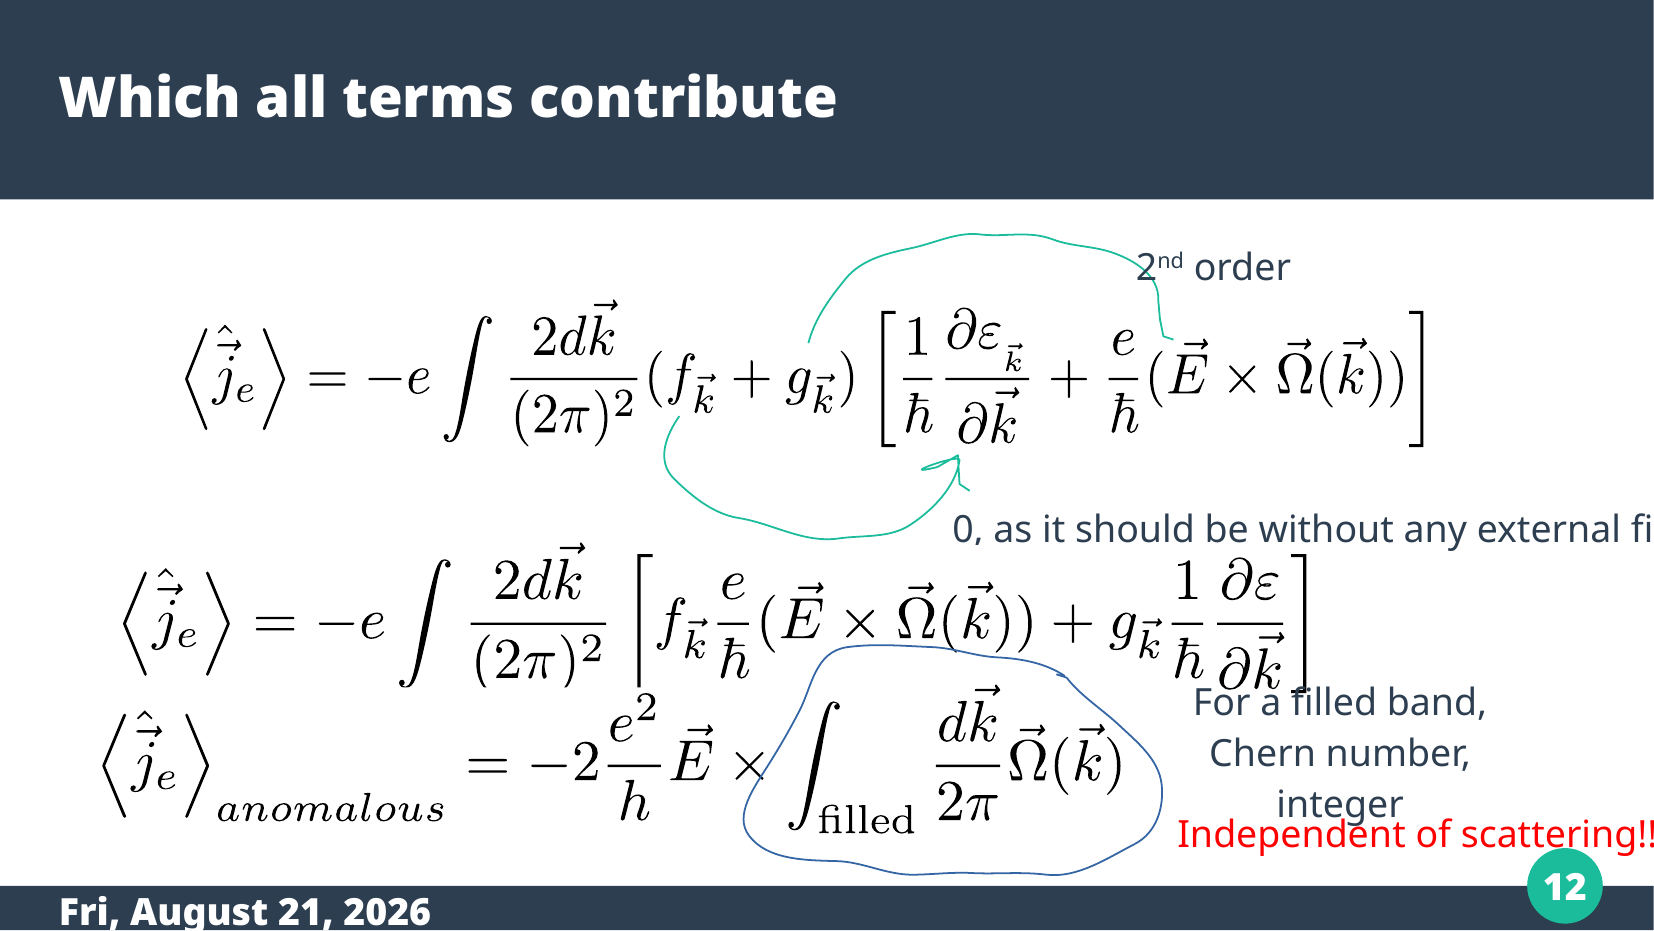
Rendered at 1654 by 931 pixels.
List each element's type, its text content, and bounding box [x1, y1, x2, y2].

text_box 0, as it should be without any external field [937, 494, 1635, 563]
text_box [181, 299, 1424, 448]
text_box [745, 647, 1121, 834]
text_box 2nd order [969, 116, 1458, 417]
text_box For a filled band, Chern number, integer [1178, 664, 1595, 798]
title Which all terms contribute [59, 37, 1595, 155]
text_box [98, 542, 1307, 831]
text_box Independent of scattering!! [1162, 798, 1618, 868]
